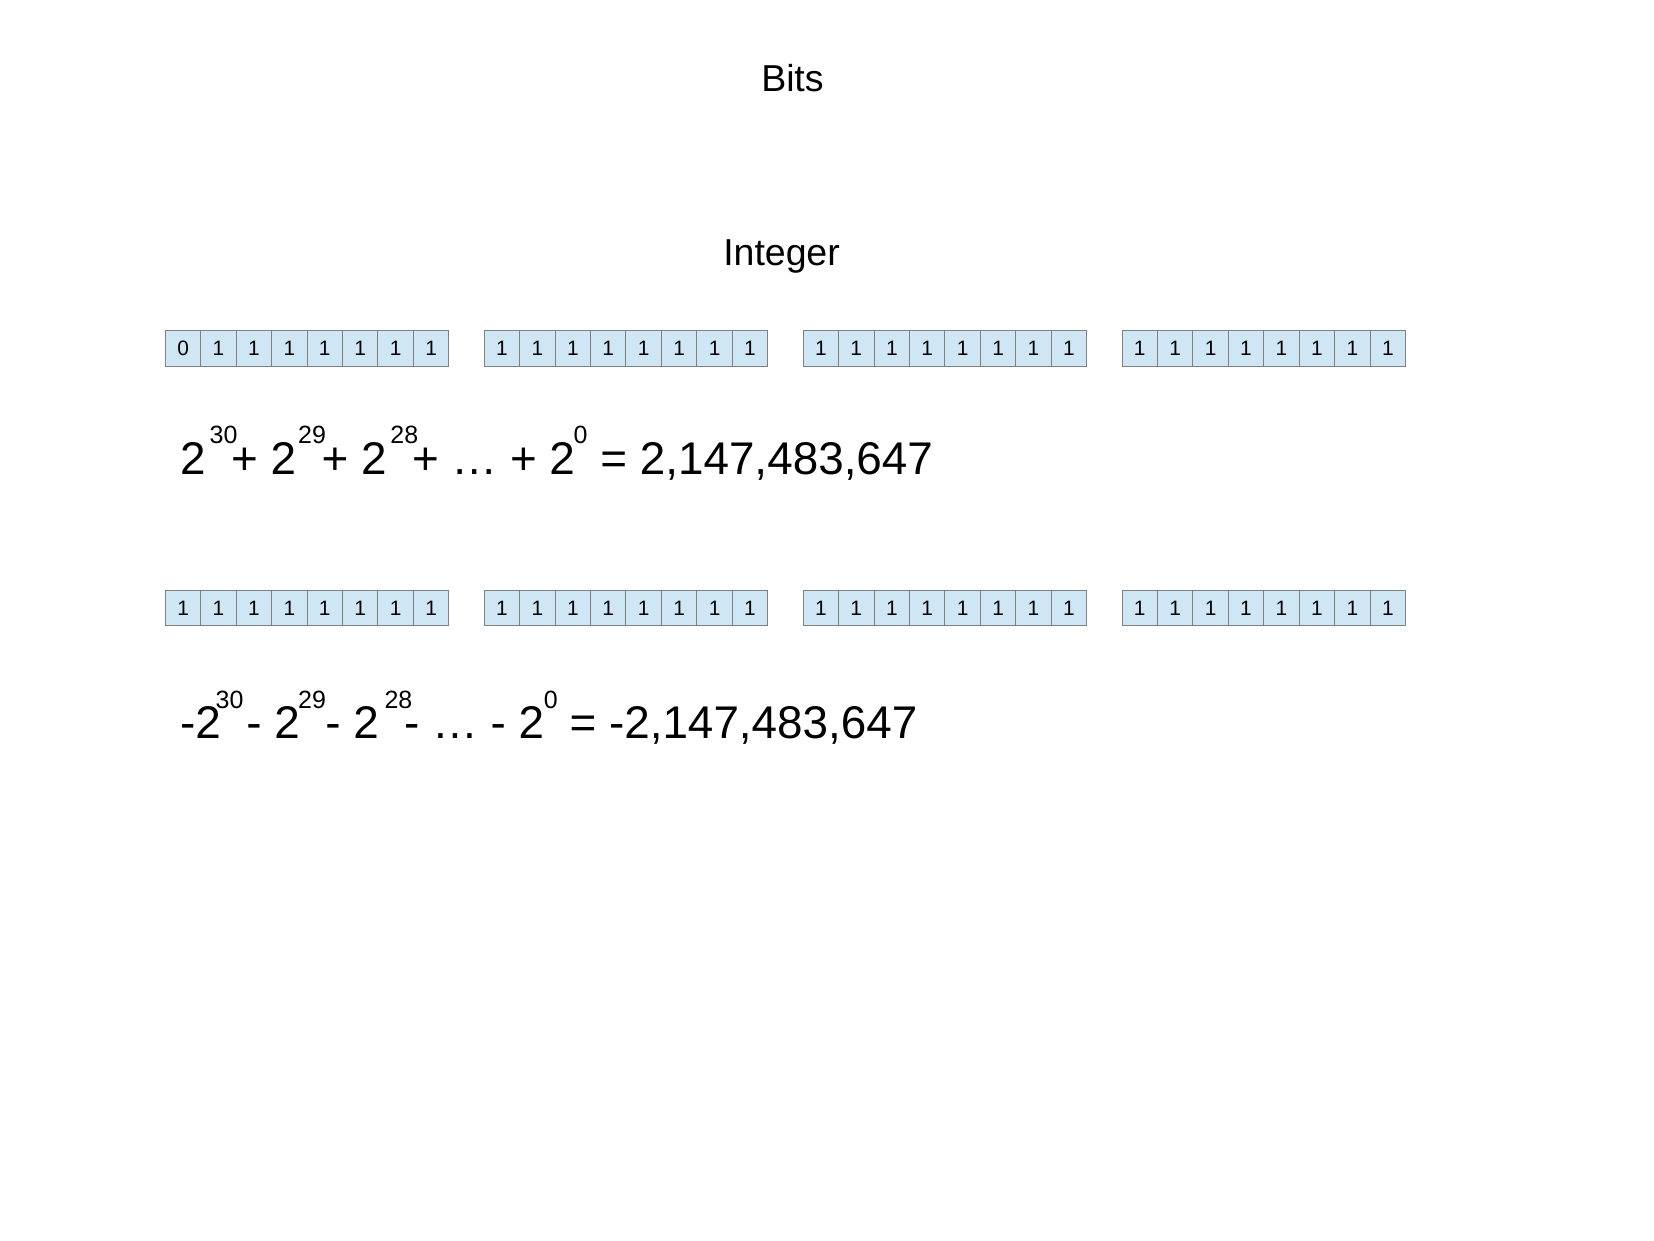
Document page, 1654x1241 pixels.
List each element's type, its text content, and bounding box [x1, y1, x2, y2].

text_box 29 [283, 413, 341, 456]
text_box 28 [369, 678, 428, 721]
text_box 1 [1192, 330, 1228, 367]
text_box -2 - 2 - 2 - … - 2 = -2,147,483,647 [165, 689, 946, 756]
text_box 1 [1157, 330, 1192, 367]
text_box 1 [696, 590, 732, 626]
text_box 1 [1228, 590, 1263, 626]
text_box 1 [590, 590, 625, 626]
text_box 1 [1334, 330, 1370, 367]
text_box 1 [803, 590, 838, 626]
text_box 1 [661, 590, 696, 626]
text_box 1 [1122, 590, 1157, 626]
text_box 1 [874, 590, 909, 626]
text_box 1 [944, 330, 980, 367]
text_box 1 [1015, 590, 1051, 626]
text_box 1 [909, 590, 944, 626]
text_box 1 [1299, 330, 1334, 367]
text_box 1 [271, 590, 307, 626]
text_box 1 [980, 330, 1015, 367]
text_box 1 [1015, 330, 1051, 367]
text_box 1 [484, 330, 519, 367]
text_box 0 [529, 678, 573, 721]
text_box 1 [519, 330, 555, 367]
text_box 1 [1122, 330, 1157, 367]
text_box 1 [1299, 590, 1334, 626]
text_box 1 [271, 330, 307, 367]
text_box 28 [375, 413, 434, 456]
text_box 30 [194, 413, 253, 456]
text_box 1 [165, 590, 200, 626]
text_box 1 [377, 590, 413, 626]
text_box 1 [944, 590, 980, 626]
text_box 1 [1370, 590, 1406, 626]
text_box Bits [746, 49, 839, 107]
text_box 1 [803, 330, 838, 367]
text_box 1 [1370, 330, 1406, 367]
text_box 1 [200, 330, 236, 367]
text_box 1 [1263, 330, 1299, 367]
text_box 29 [283, 678, 341, 721]
text_box 1 [874, 330, 909, 367]
text_box 1 [519, 590, 555, 626]
text_box 30 [200, 678, 259, 721]
text_box 1 [590, 330, 625, 367]
text_box 1 [1157, 590, 1192, 626]
text_box 1 [307, 330, 342, 367]
text_box 0 [558, 413, 603, 456]
text_box 1 [696, 330, 732, 367]
text_box 1 [1051, 590, 1087, 626]
text_box 1 [342, 330, 377, 367]
text_box 2 + 2 + 2 + … + 2 = 2,147,483,647 [165, 425, 961, 492]
text_box 1 [413, 590, 449, 626]
text_box 1 [1192, 590, 1228, 626]
text_box 1 [413, 330, 449, 367]
text_box 1 [200, 590, 236, 626]
text_box 1 [1263, 590, 1299, 626]
text_box 1 [838, 330, 874, 367]
text_box 0 [165, 330, 200, 367]
text_box 1 [625, 590, 661, 626]
text_box 1 [909, 330, 944, 367]
text_box 1 [307, 590, 342, 626]
text_box 1 [484, 590, 519, 626]
text_box 1 [732, 330, 768, 367]
text_box 1 [980, 590, 1015, 626]
text_box 1 [236, 590, 271, 626]
text_box 1 [732, 590, 768, 626]
text_box 1 [1334, 590, 1370, 626]
text_box 1 [625, 330, 661, 367]
text_box 1 [555, 330, 590, 367]
text_box 1 [661, 330, 696, 367]
text_box 1 [236, 330, 271, 367]
text_box 1 [1228, 330, 1263, 367]
text_box 1 [377, 330, 413, 367]
text_box 1 [1051, 330, 1087, 367]
text_box 1 [555, 590, 590, 626]
text_box Integer [708, 224, 856, 282]
text_box 1 [342, 590, 377, 626]
text_box 1 [838, 590, 874, 626]
